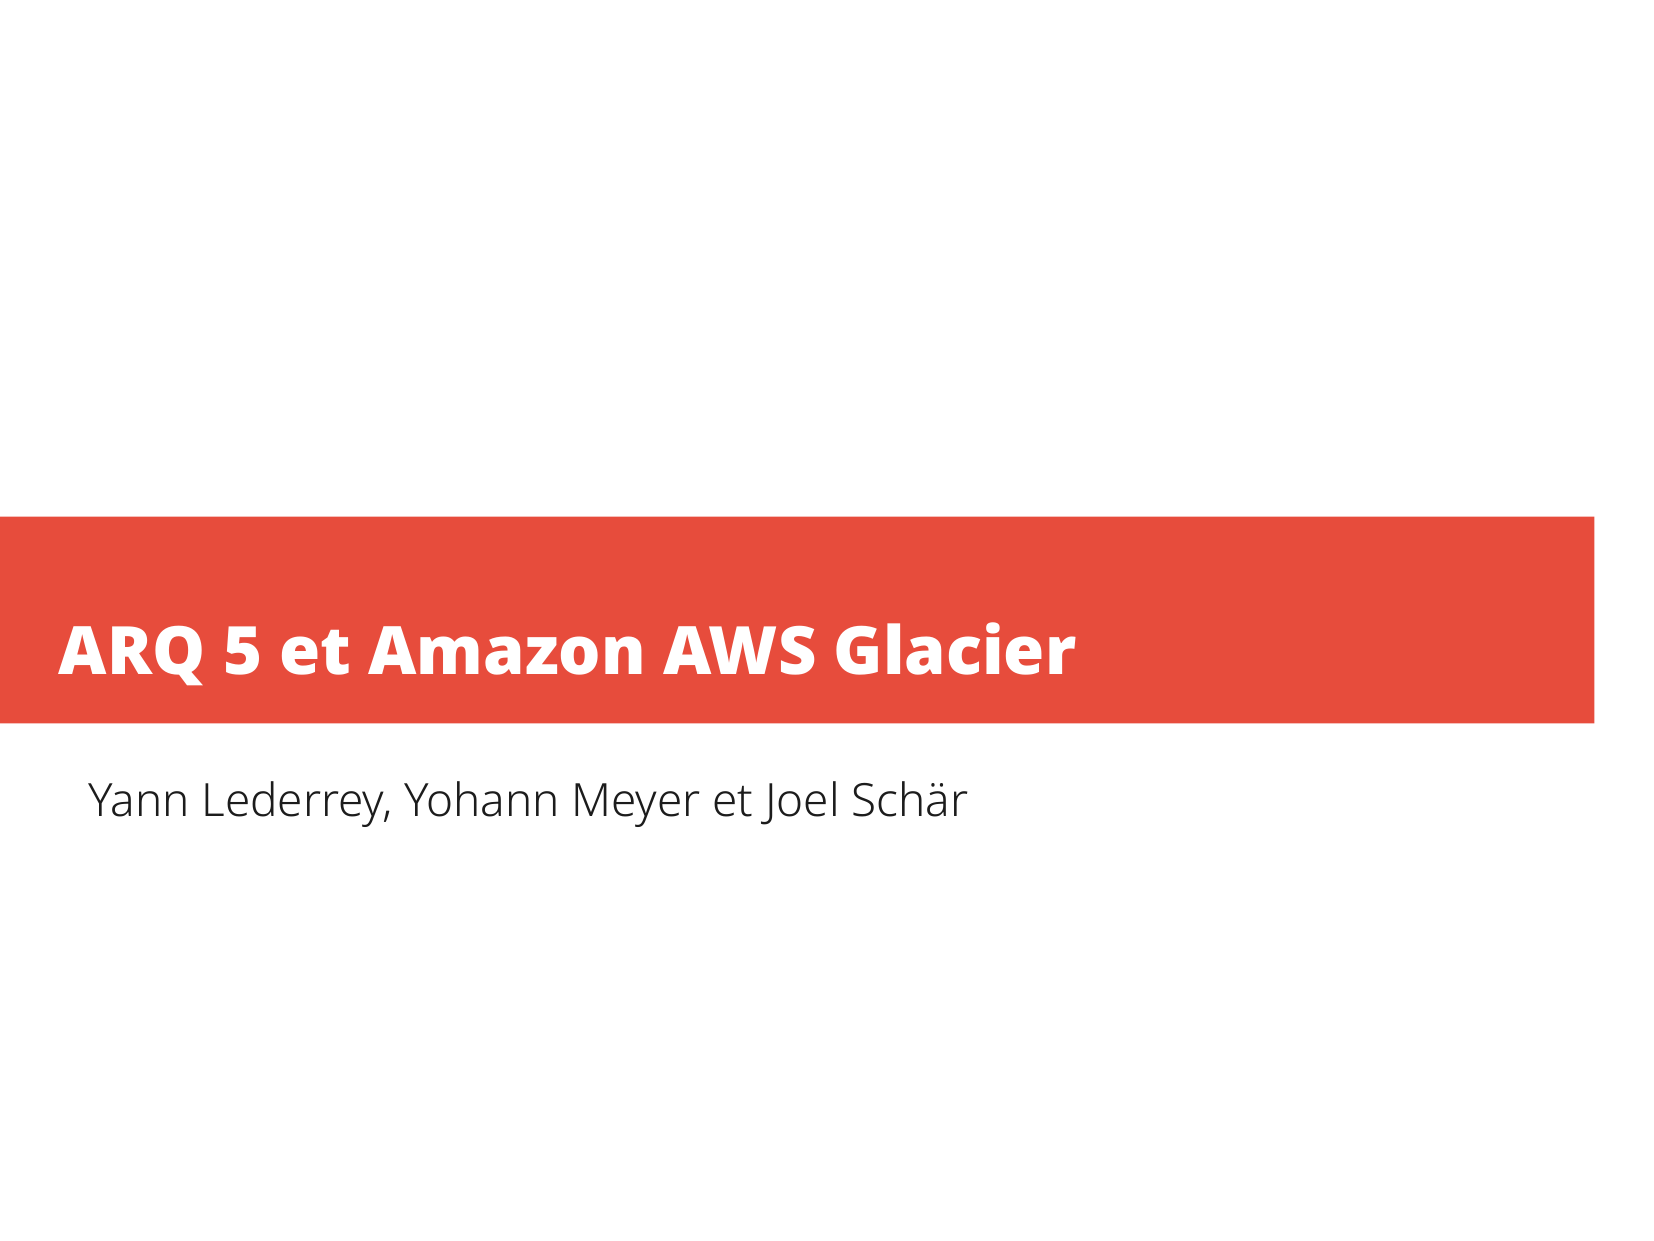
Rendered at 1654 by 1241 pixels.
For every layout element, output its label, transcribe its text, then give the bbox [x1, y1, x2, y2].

subtitle Yann Lederrey, Yohann Meyer et Joel Schär [88, 767, 1595, 1182]
title ARQ 5 et Amazon AWS Glacier [59, 546, 1595, 694]
